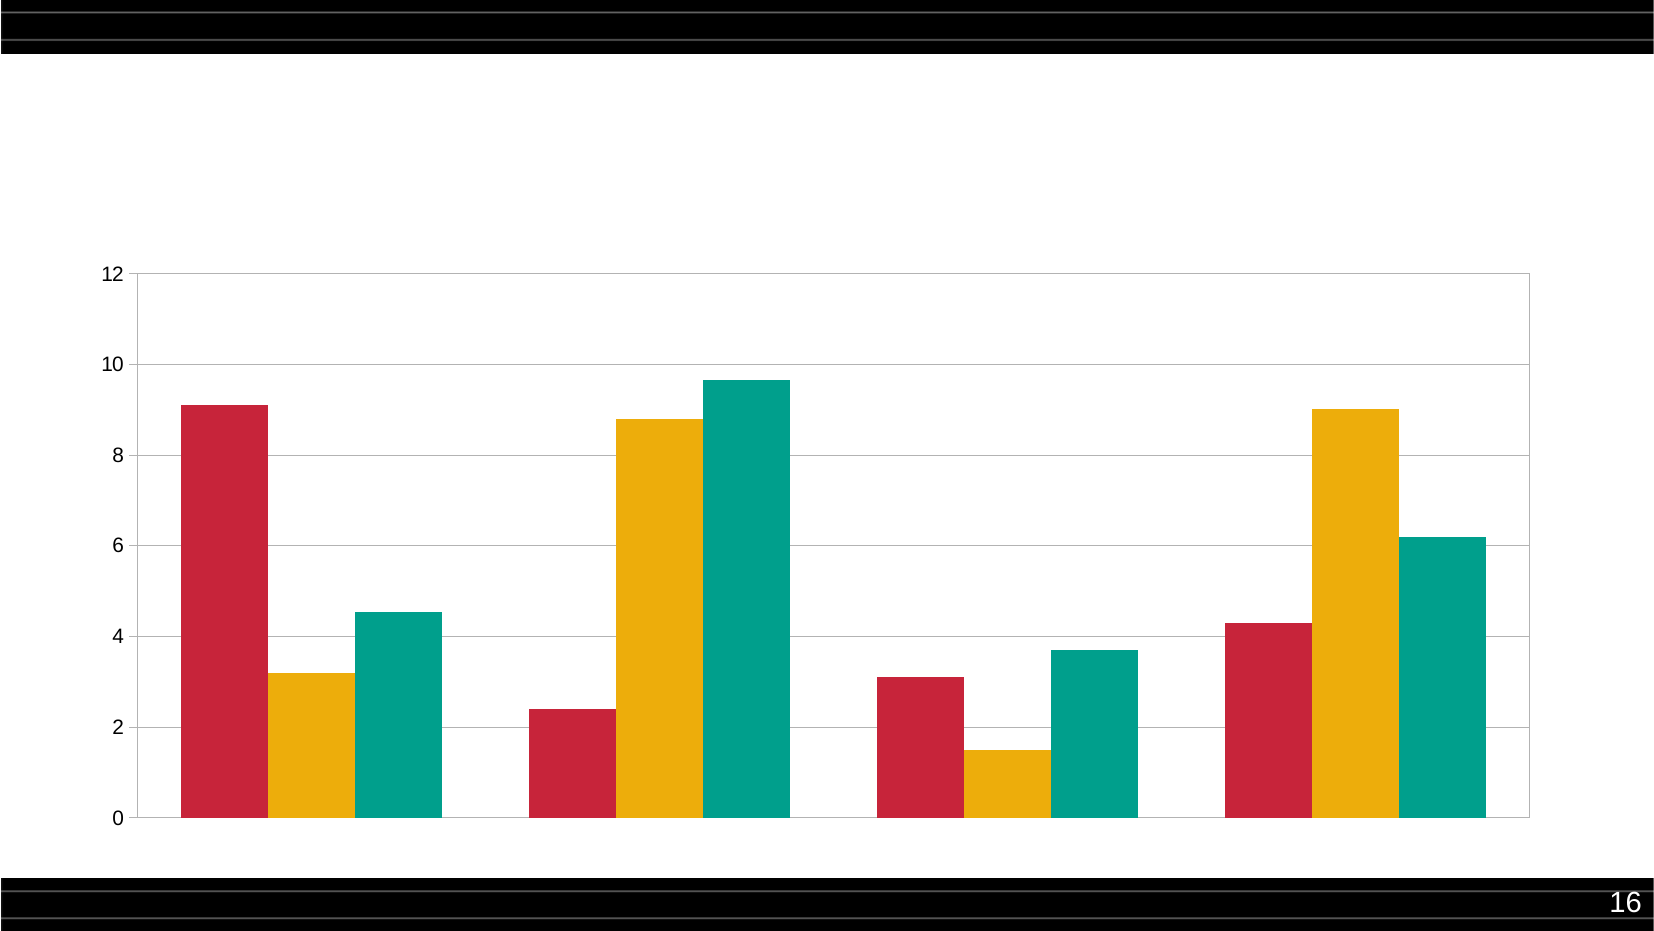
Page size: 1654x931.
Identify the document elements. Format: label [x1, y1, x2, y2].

picture [1, 878, 1654, 931]
chart [71, 250, 1559, 842]
picture [1, 0, 1654, 54]
